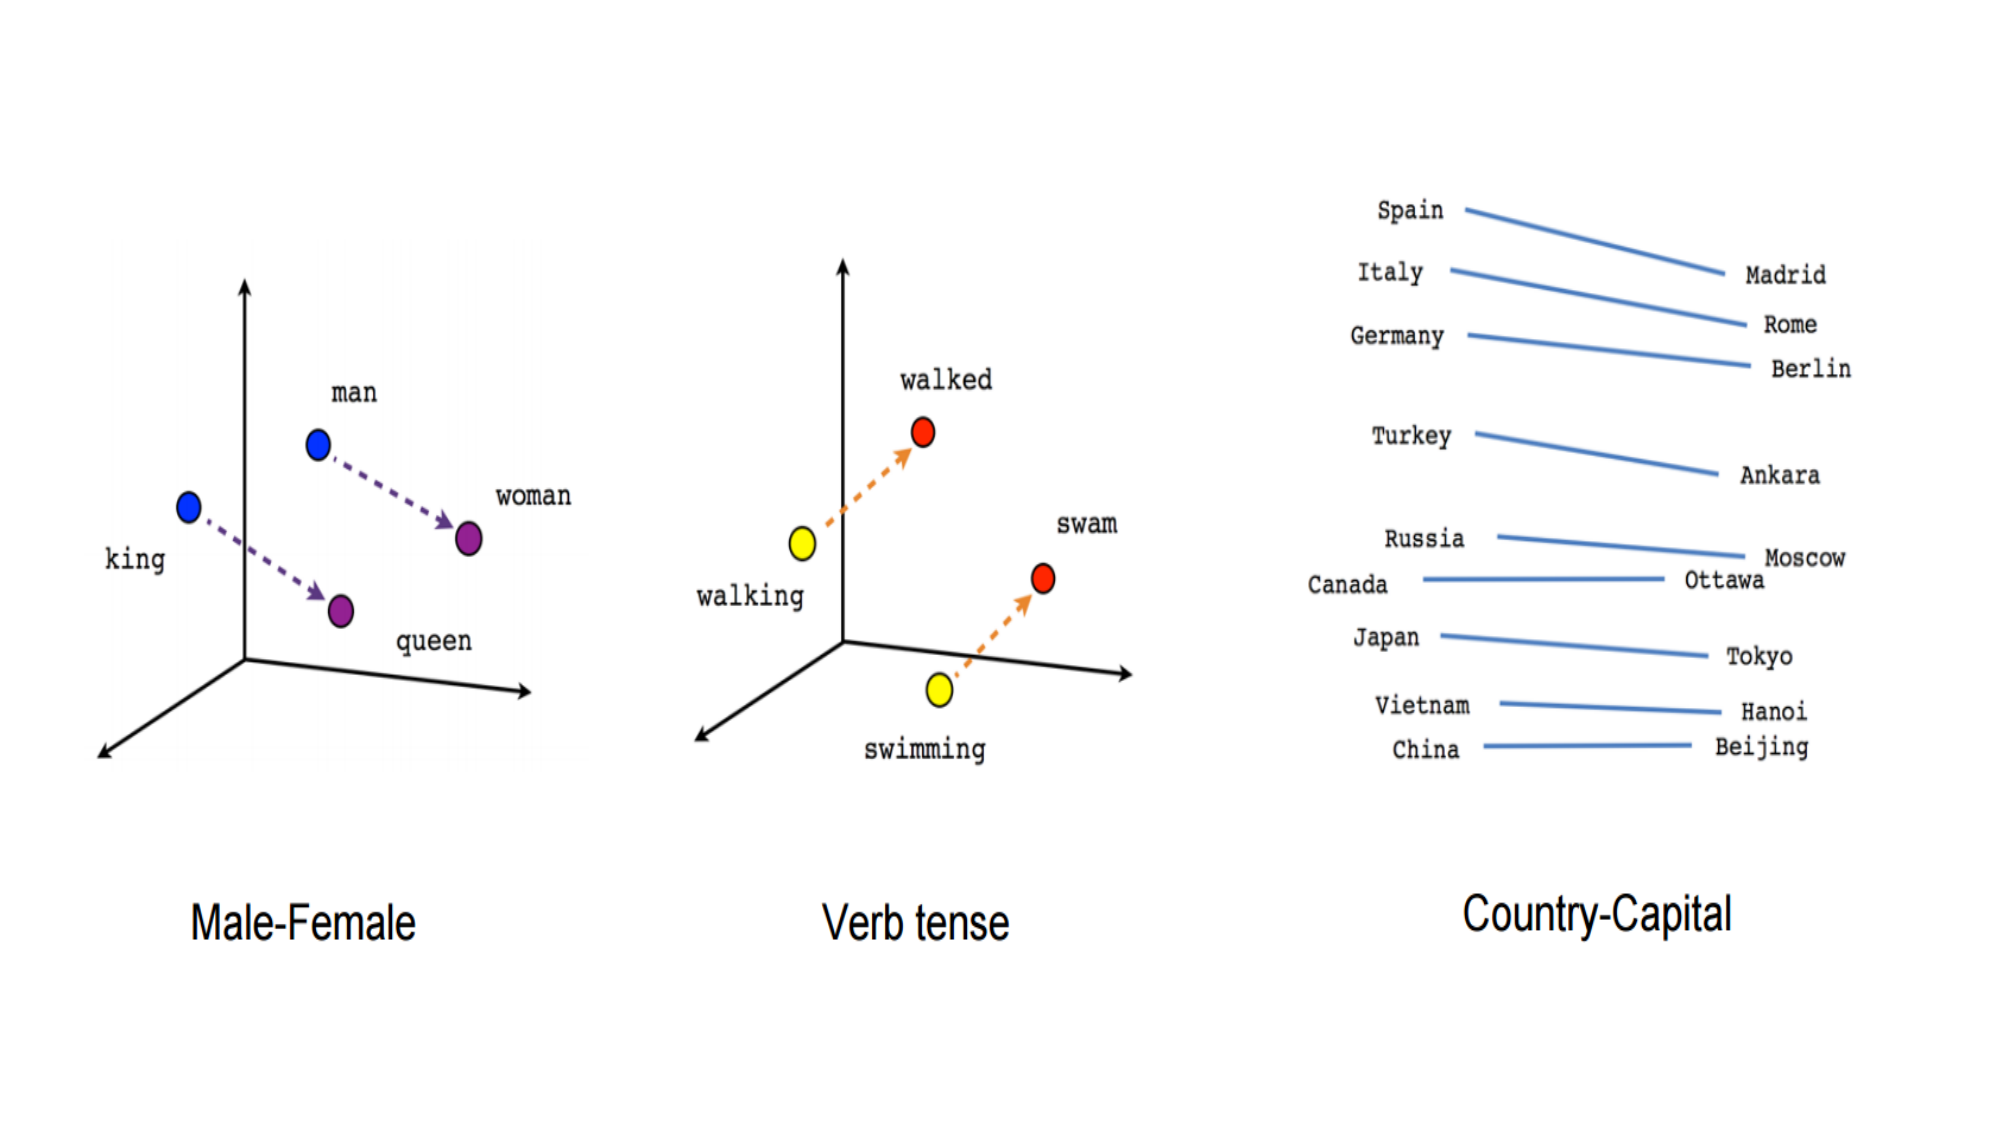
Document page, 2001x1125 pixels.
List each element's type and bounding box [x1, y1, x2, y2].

picture [75, 168, 1863, 976]
